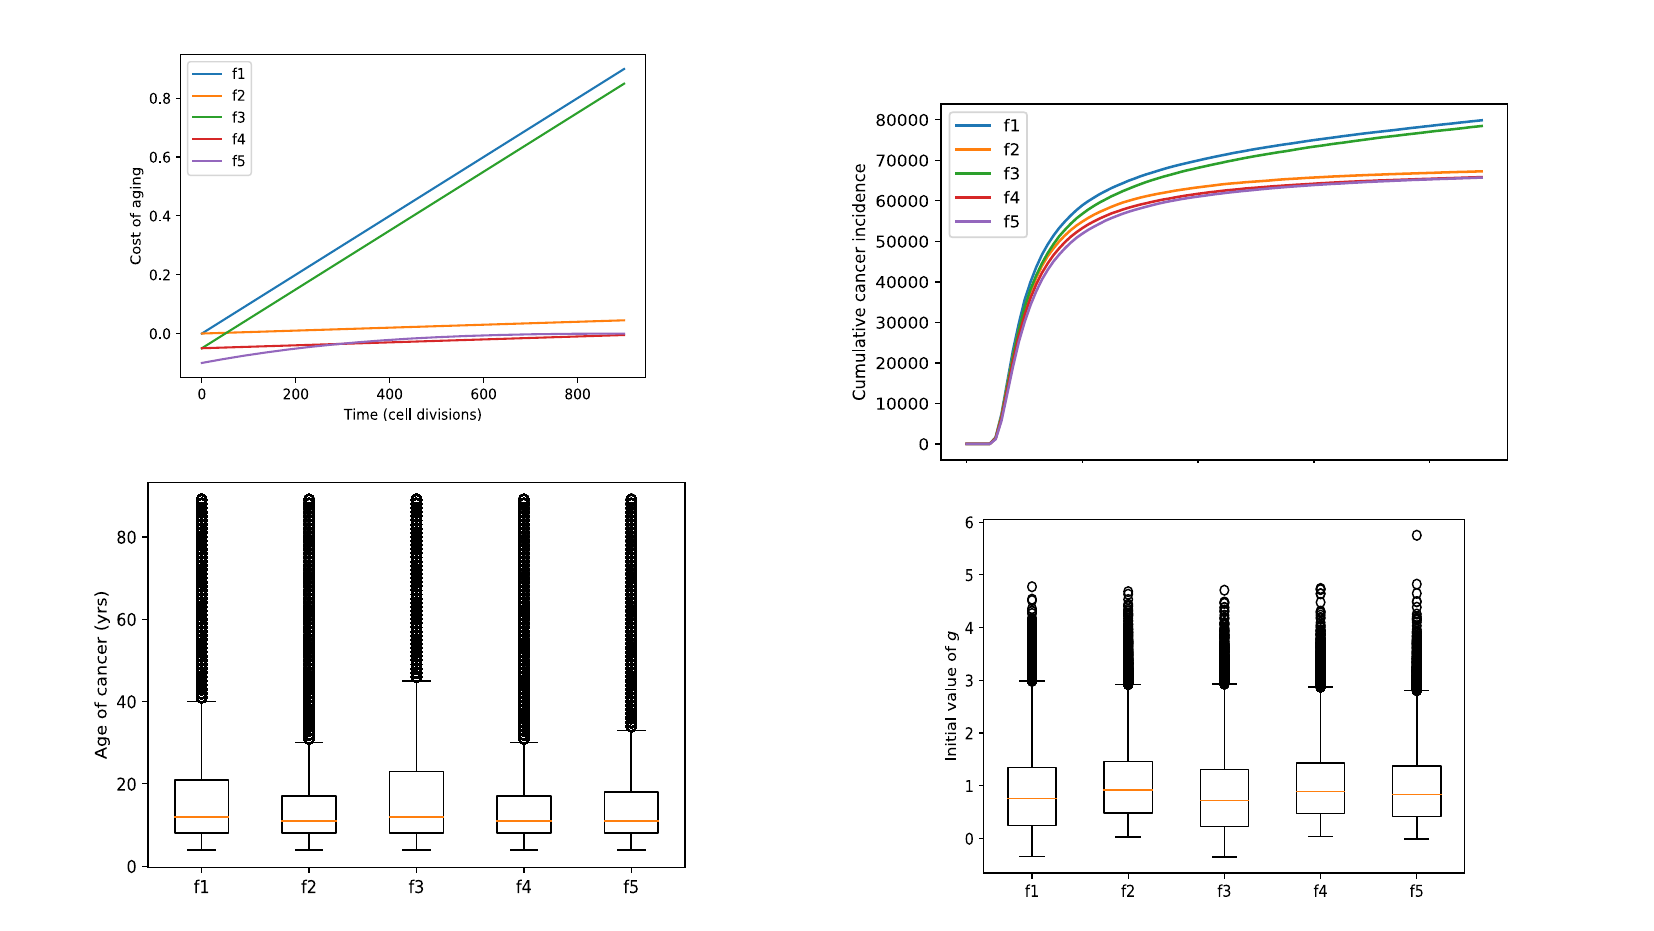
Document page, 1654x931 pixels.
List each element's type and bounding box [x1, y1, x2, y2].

picture [60, 2, 755, 931]
picture [848, 46, 1582, 931]
